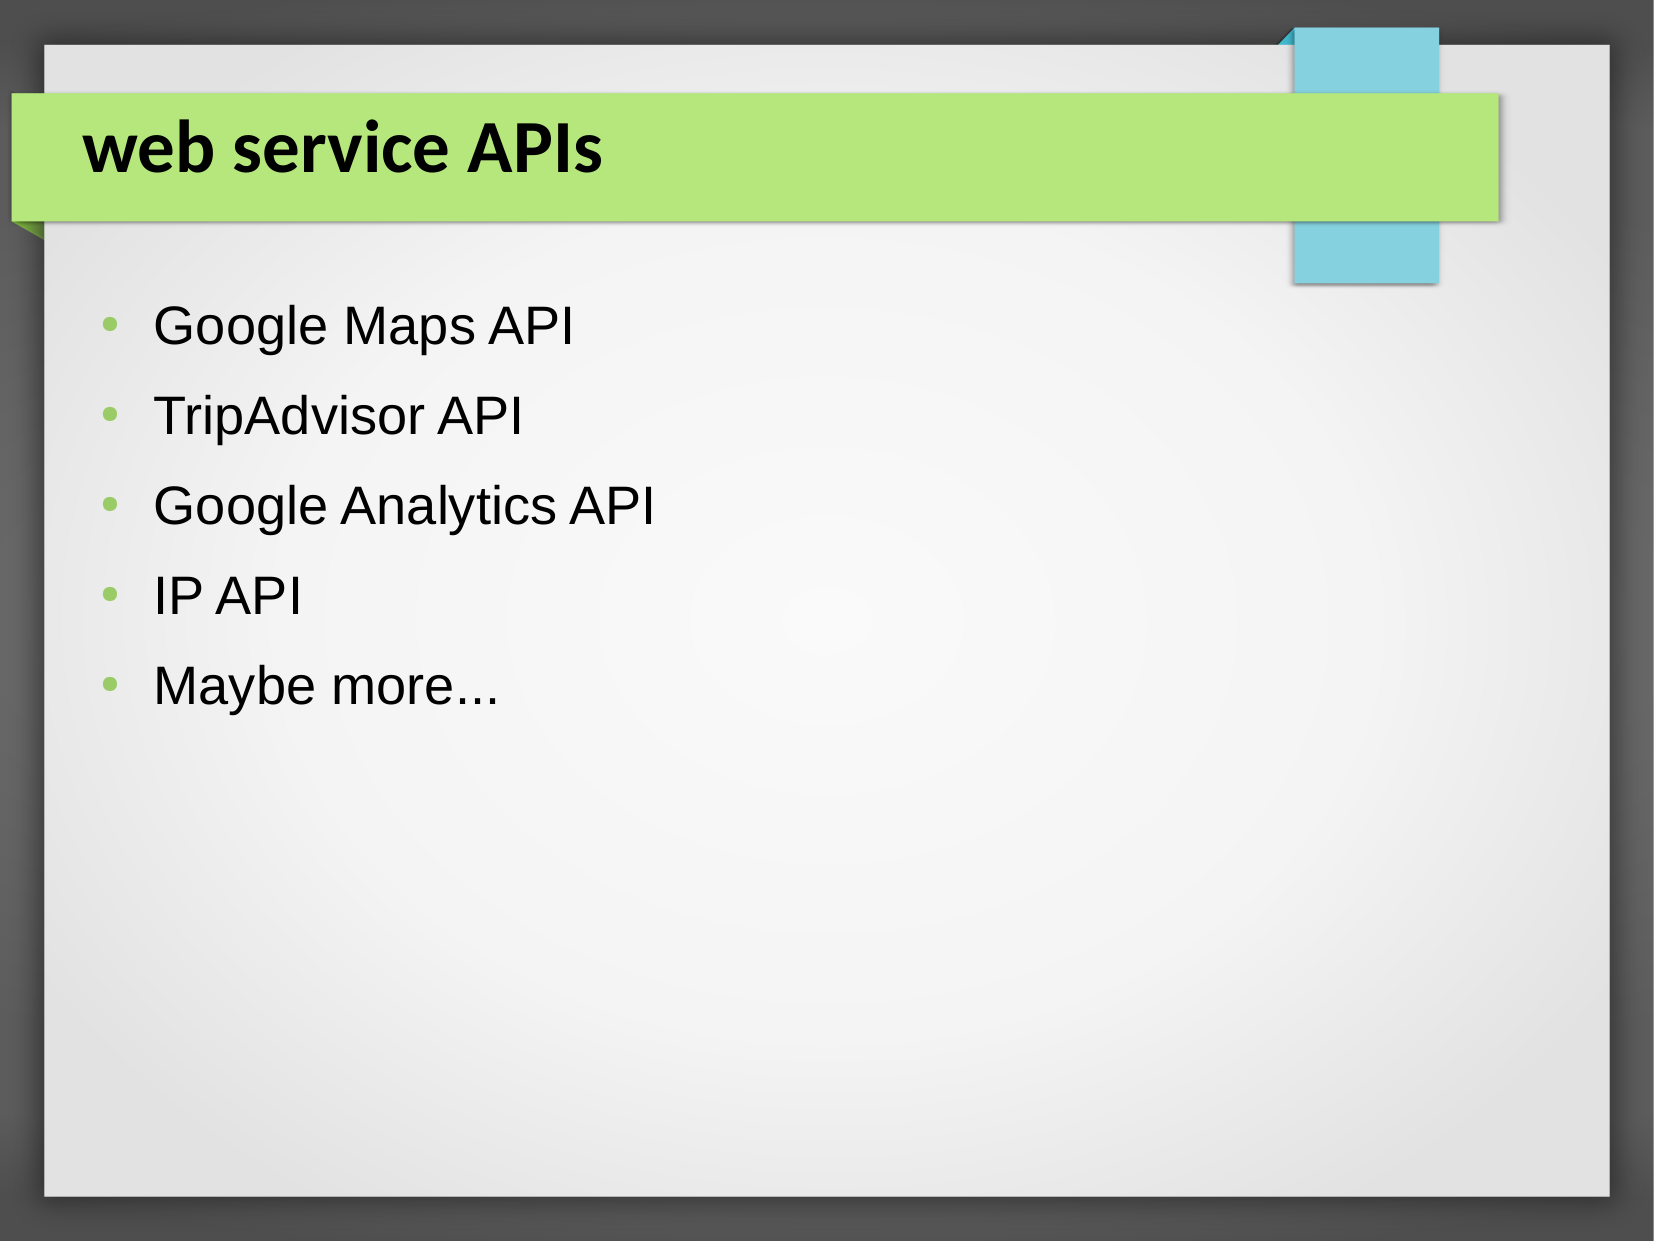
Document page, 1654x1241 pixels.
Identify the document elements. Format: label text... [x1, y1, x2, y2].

list Google Maps API TripAdvisor API Google Analytics API IP API Maybe more... [82, 295, 1571, 1015]
picture [0, 0, 1654, 1241]
title web service APIs [82, 94, 1264, 213]
